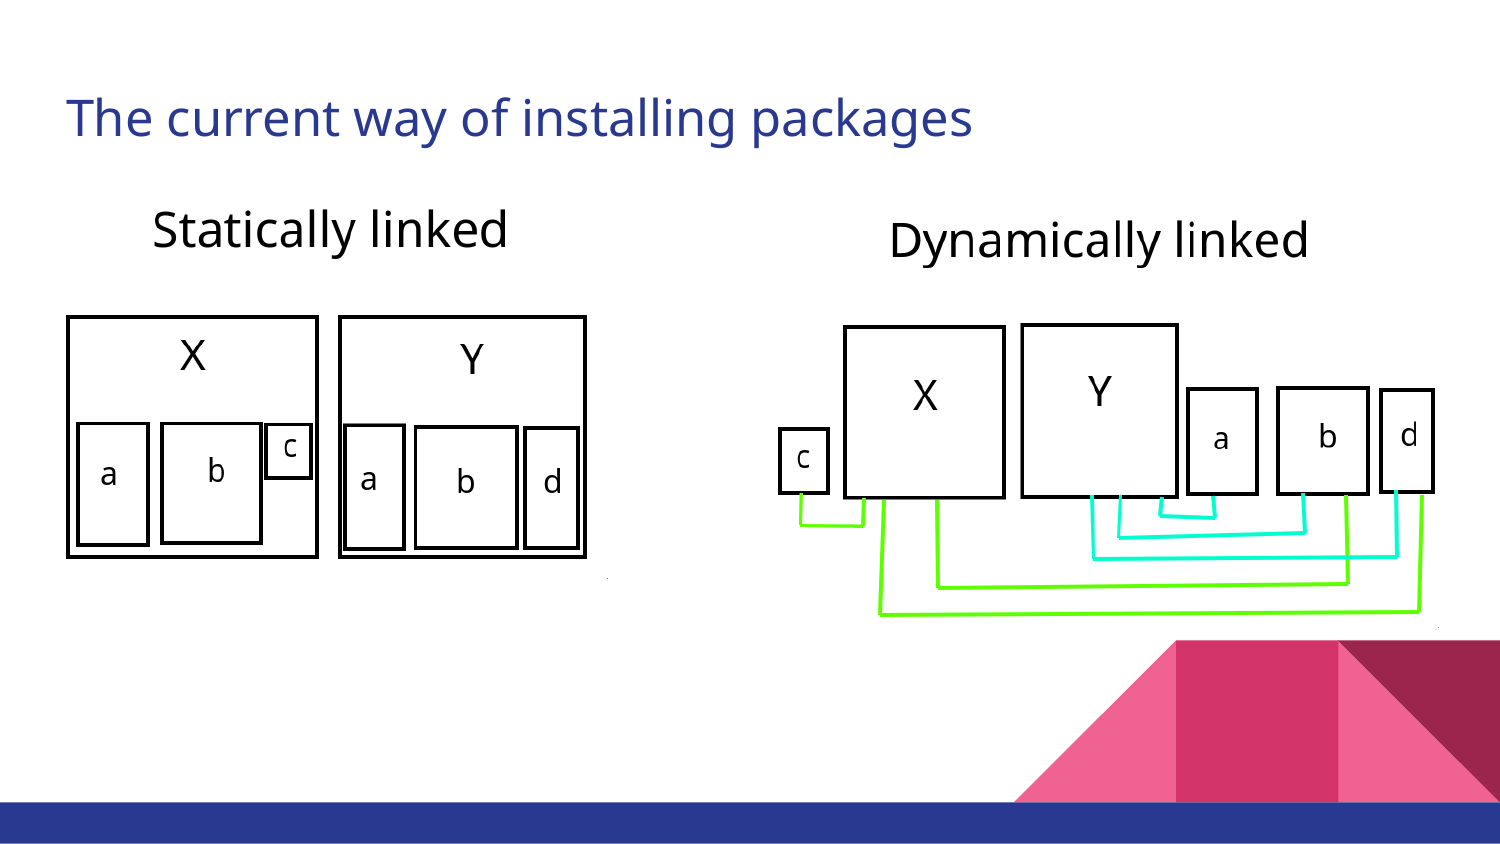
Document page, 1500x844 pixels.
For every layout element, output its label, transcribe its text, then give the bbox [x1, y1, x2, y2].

picture [28, 190, 608, 579]
title The current way of installing packages [51, 67, 1449, 167]
picture [750, 190, 1439, 629]
